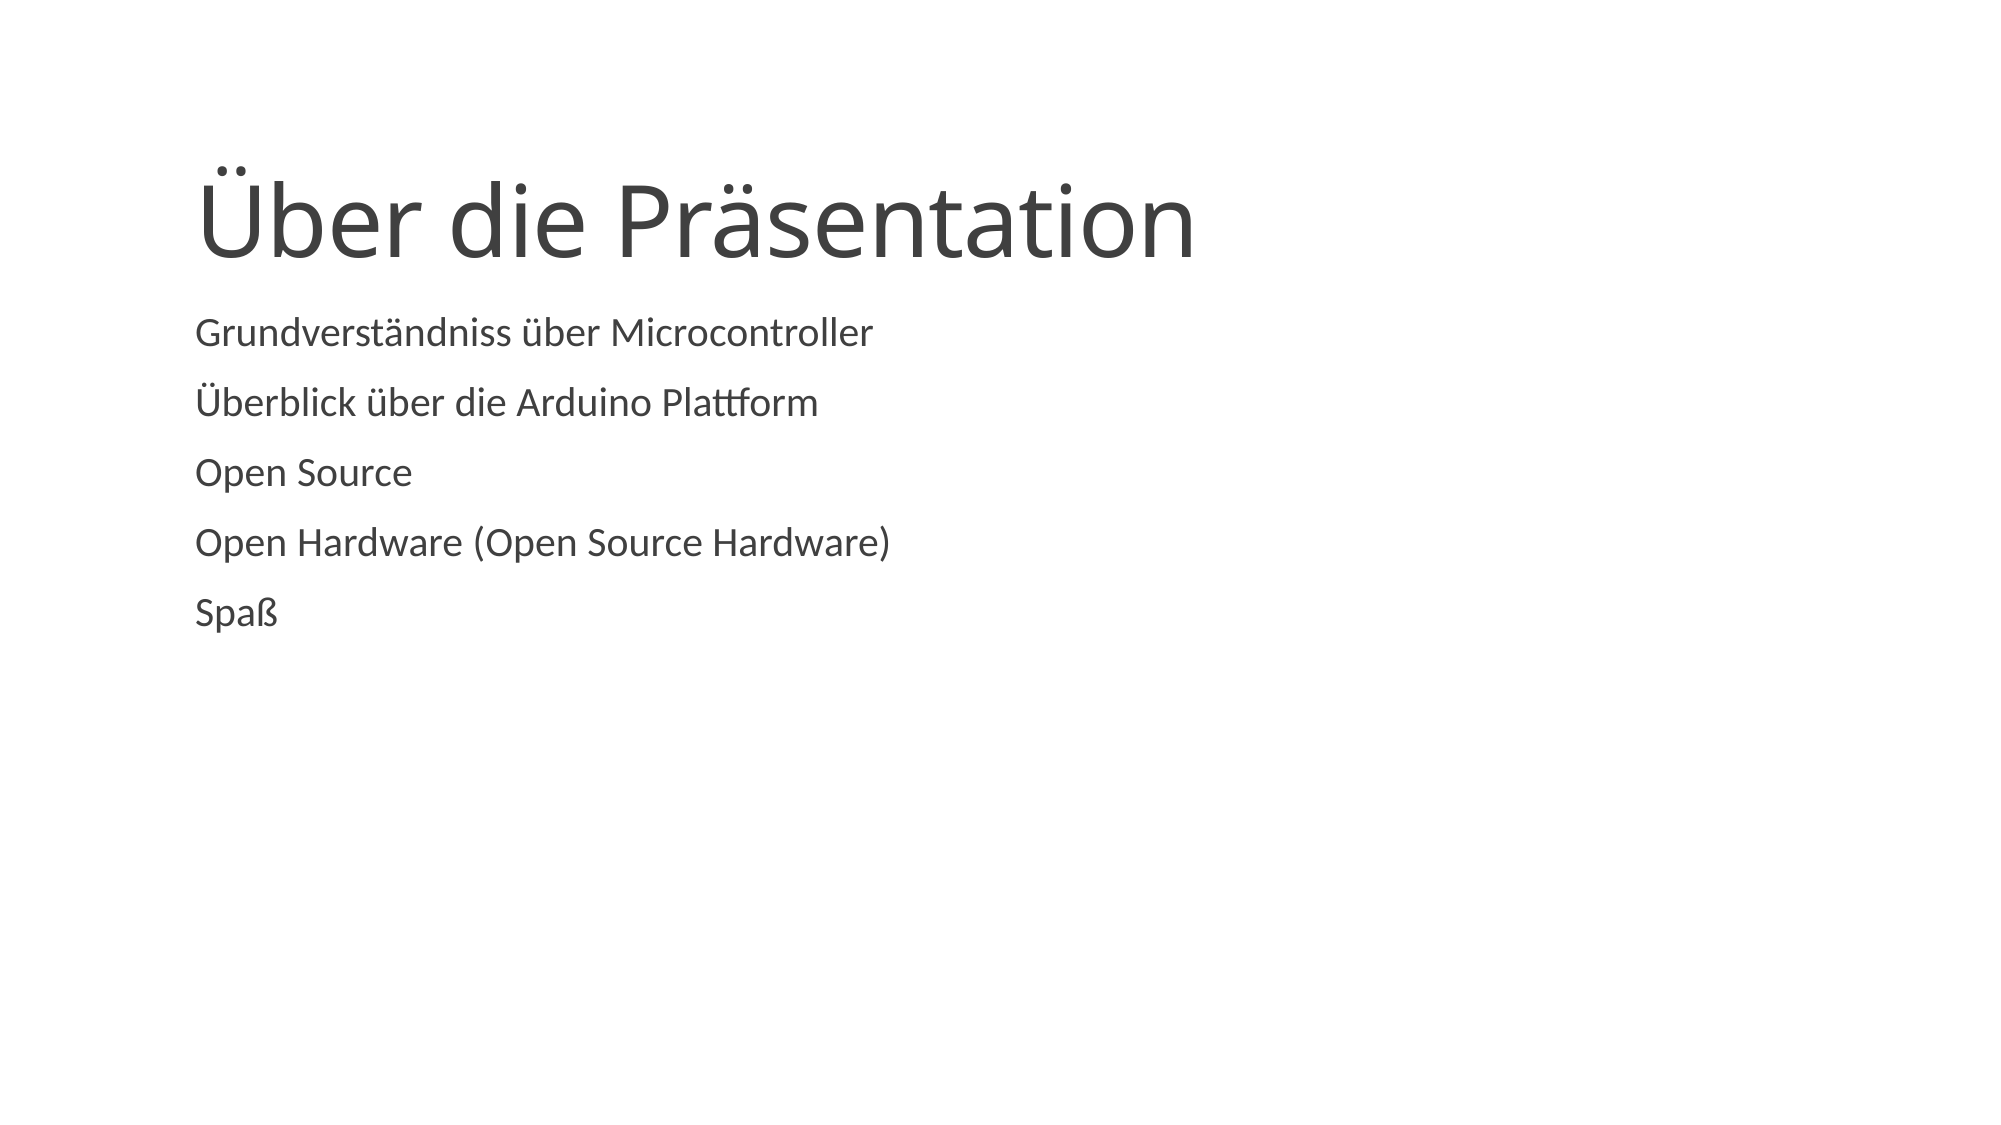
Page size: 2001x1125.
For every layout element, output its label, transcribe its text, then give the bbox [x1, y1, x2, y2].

title Über die Präsentation [180, 47, 1831, 286]
list Grundverständniss über Microcontroller Überblick über die Arduino Plattform Open Source Open Hardware (Open Source Hardware) Spaß [180, 302, 1831, 963]
